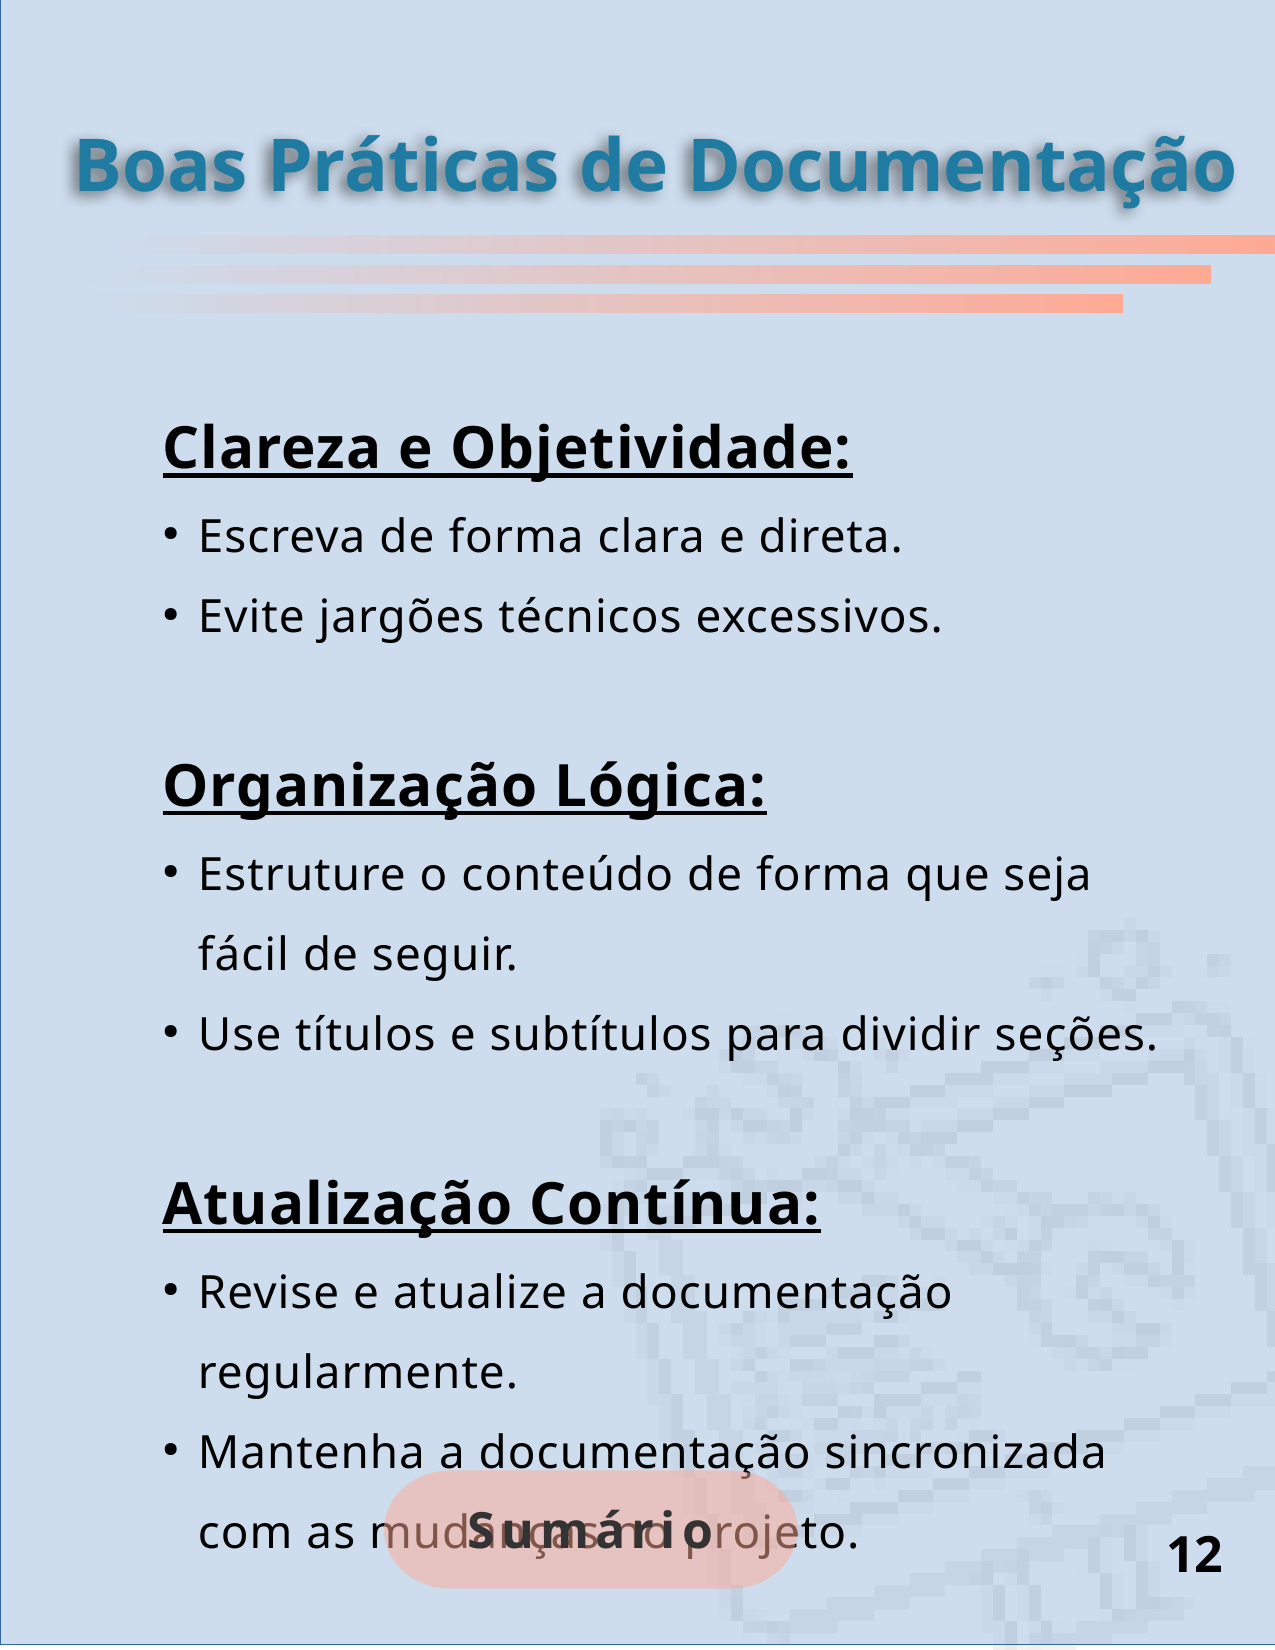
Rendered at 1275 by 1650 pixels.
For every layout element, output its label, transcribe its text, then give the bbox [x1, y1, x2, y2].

text_box 12 [1151, 1511, 1241, 1577]
text_box Sumário [383, 1470, 798, 1589]
text_box [0, 0, 1275, 1645]
text_box Boas Práticas de Documentação [59, 59, 1262, 221]
picture [689, 1645, 1195, 1650]
text_box Clareza e Objetividade: Escreva de forma clara e direta. Evite jargões técnicos excessivos. Organização Lógica: Estruture o conteúdo de forma que seja fácil de seguir. Use títulos e subtítulos para dividir seções. Atualização Contínua: Revise e atualize a documentação regularmente. Mantenha a documentação sincronizada com as mudanças no projeto. [147, 399, 1211, 1323]
